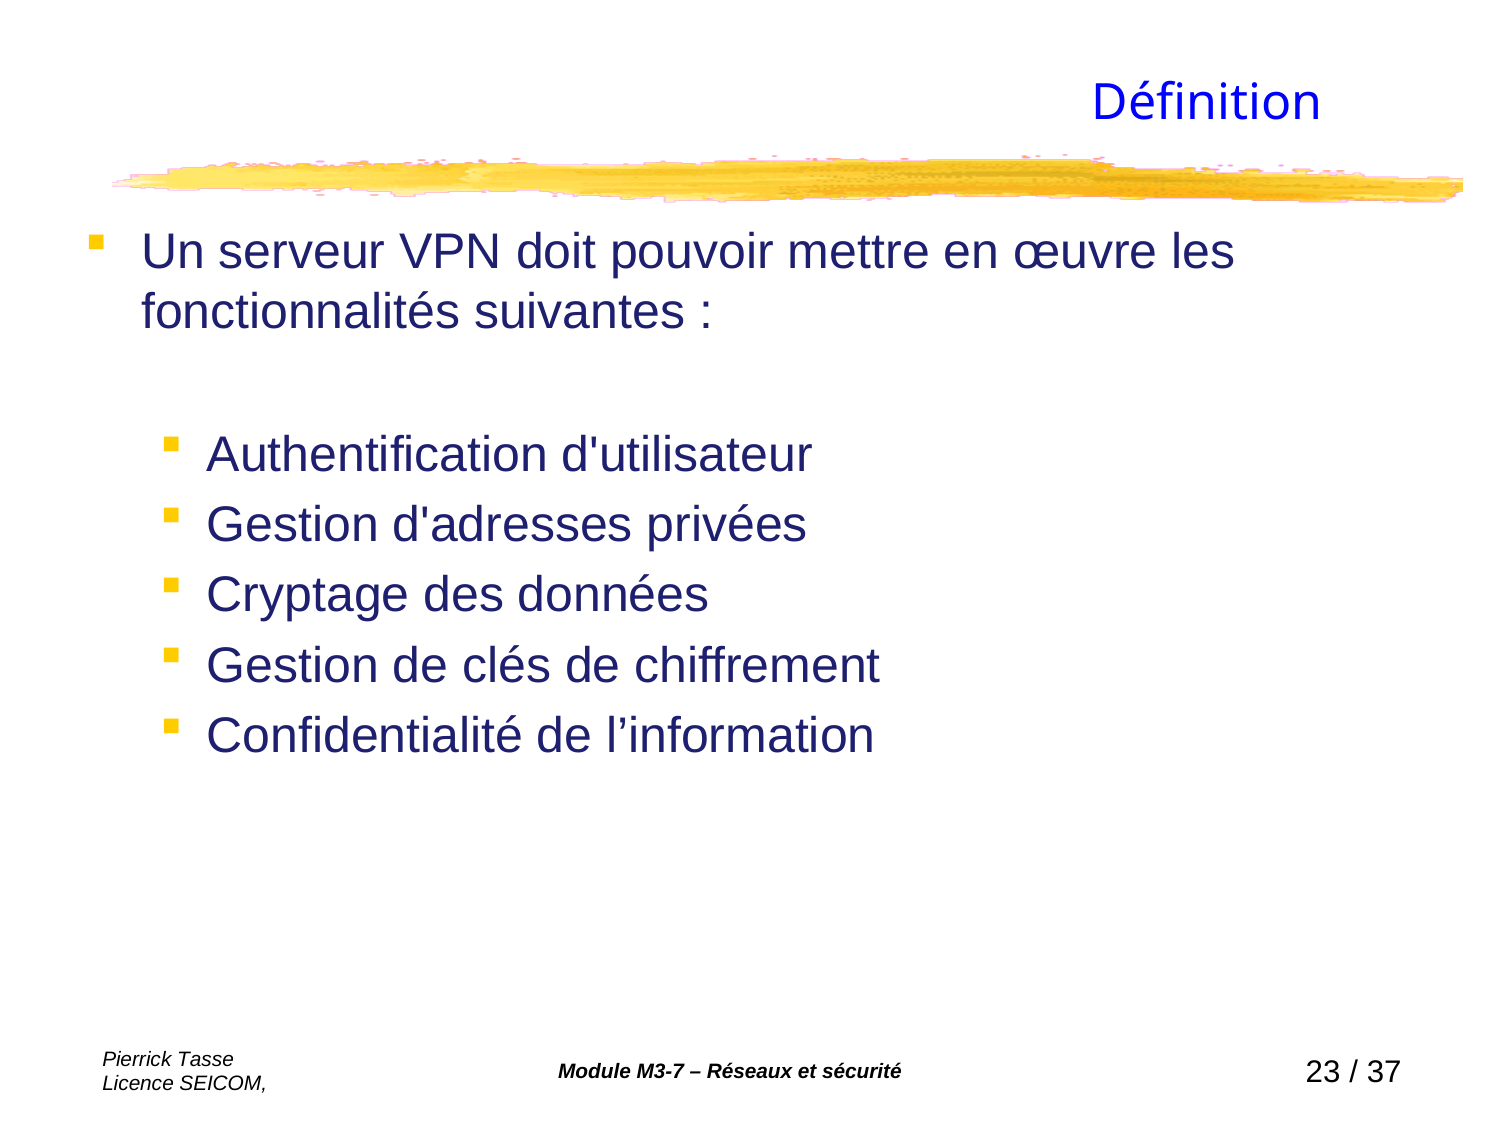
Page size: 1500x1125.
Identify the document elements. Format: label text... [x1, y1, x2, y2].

title Définition [62, 37, 1338, 138]
picture [112, 149, 1463, 213]
list Un serveur VPN doit pouvoir mettre en œuvre les fonctionnalités suivantes : Authentification d'utilisateur Gestion d'adresses privées Cryptage des données Gestion de clés de chiffrement Confidentialité de l’information [69, 210, 1412, 1016]
